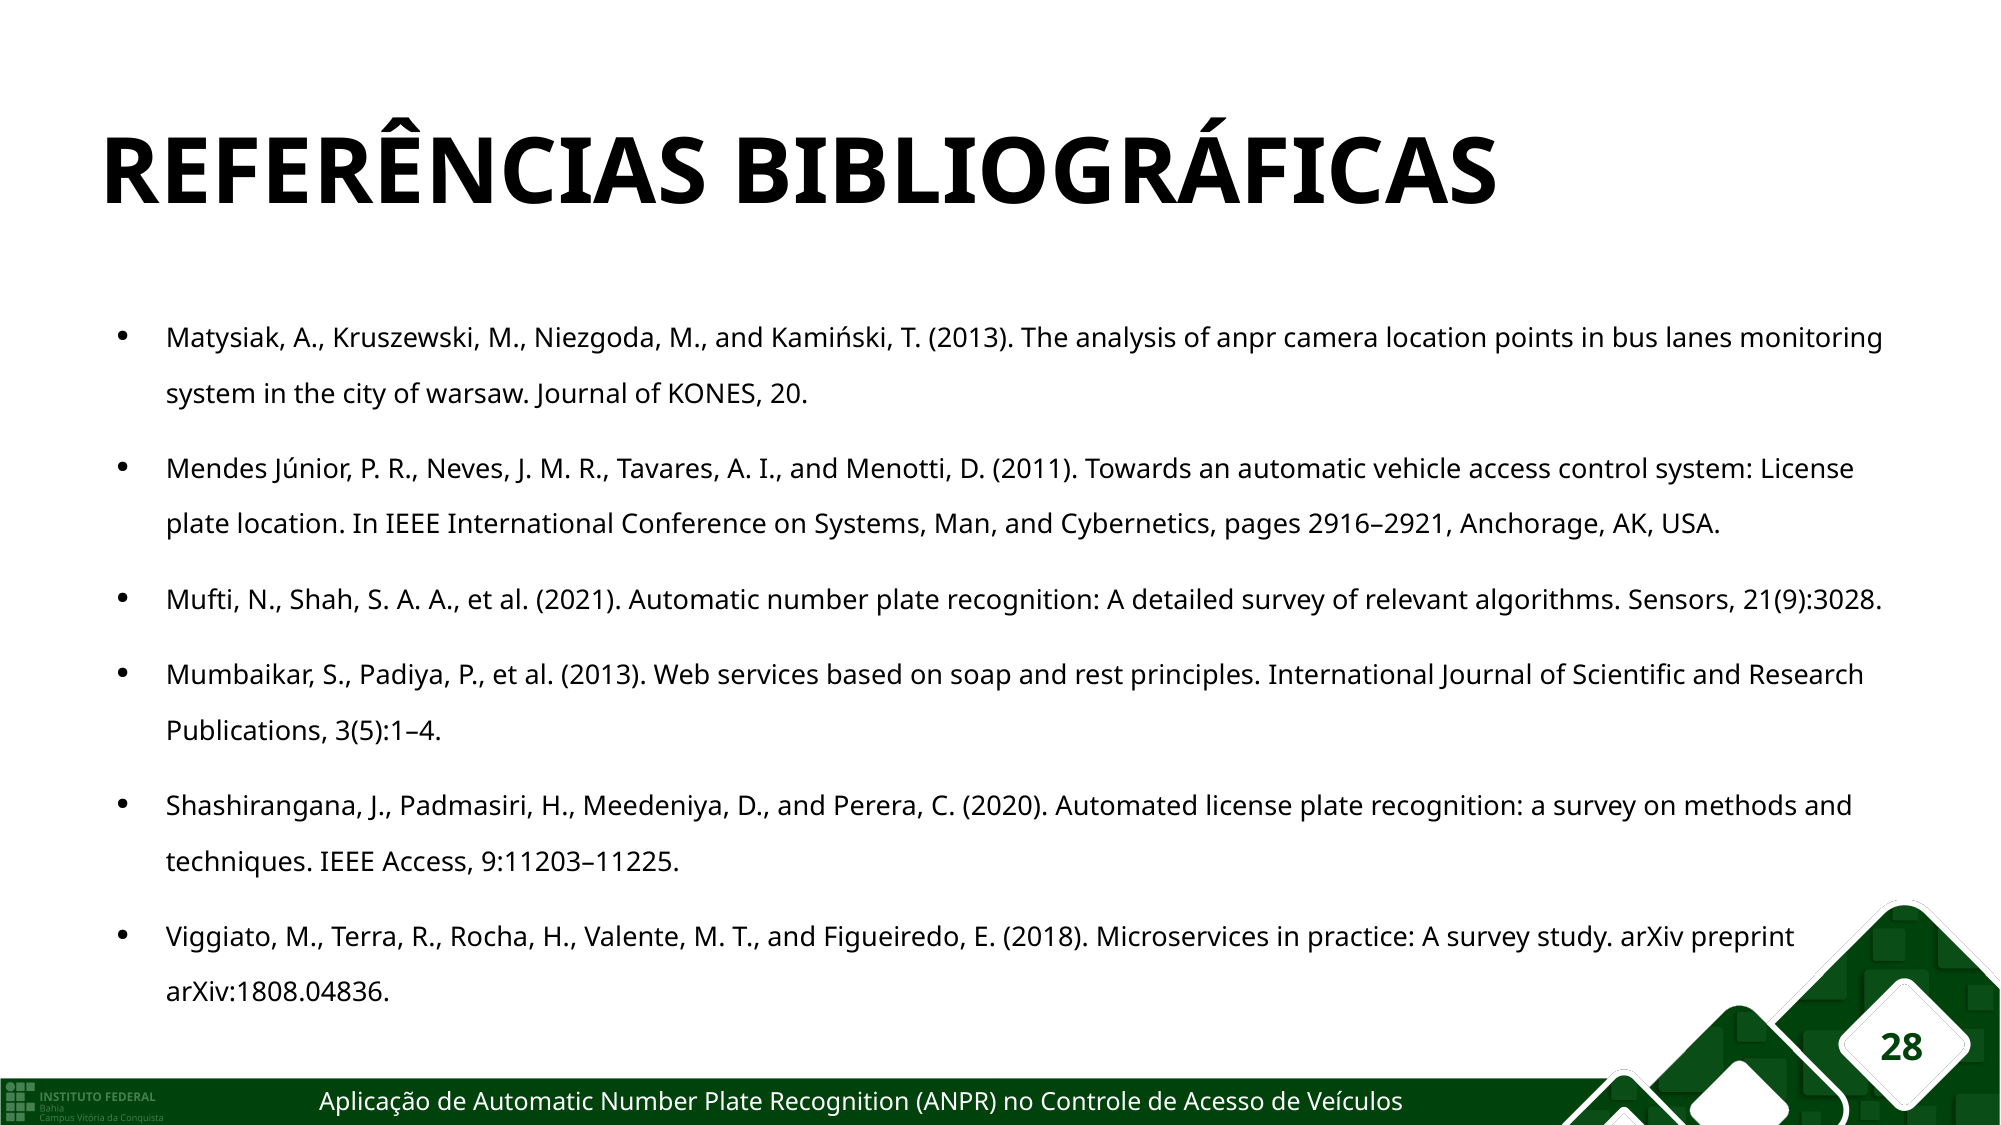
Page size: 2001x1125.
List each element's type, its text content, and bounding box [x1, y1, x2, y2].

list Matysiak, A., Kruszewski, M., Niezgoda, M., and Kamiński, T. (2013). The analysis of anpr camera location points in bus lanes monitoring system in the city of warsaw. Journal of KONES, 20. Mendes Júnior, P. R., Neves, J. M. R., Tavares, A. I., and Menotti, D. (2011). Towards an automatic vehicle access control system: License plate location. In IEEE International Conference on Systems, Man, and Cybernetics, pages 2916–2921, Anchorage, AK, USA. Mufti, N., Shah, S. A. A., et al. (2021). Automatic number plate recognition: A detailed survey of relevant algorithms. Sensors, 21(9):3028. Mumbaikar, S., Padiya, P., et al. (2013). Web services based on soap and rest principles. International Journal of Scientific and Research Publications, 3(5):1–4. Shashirangana, J., Padmasiri, H., Meedeniya, D., and Perera, C. (2020). Automated license plate recognition: a survey on methods and techniques. IEEE Access, 9:11203–11225. Viggiato, M., Terra, R., Rocha, H., Valente, M. T., and Figueiredo, E. (2018). Microservices in practice: A survey study. arXiv preprint arXiv:1808.04836. [99, 299, 1900, 1014]
title REFERÊNCIAS BIBLIOGRÁFICAS [99, 59, 1900, 277]
picture [0, 900, 2000, 1125]
